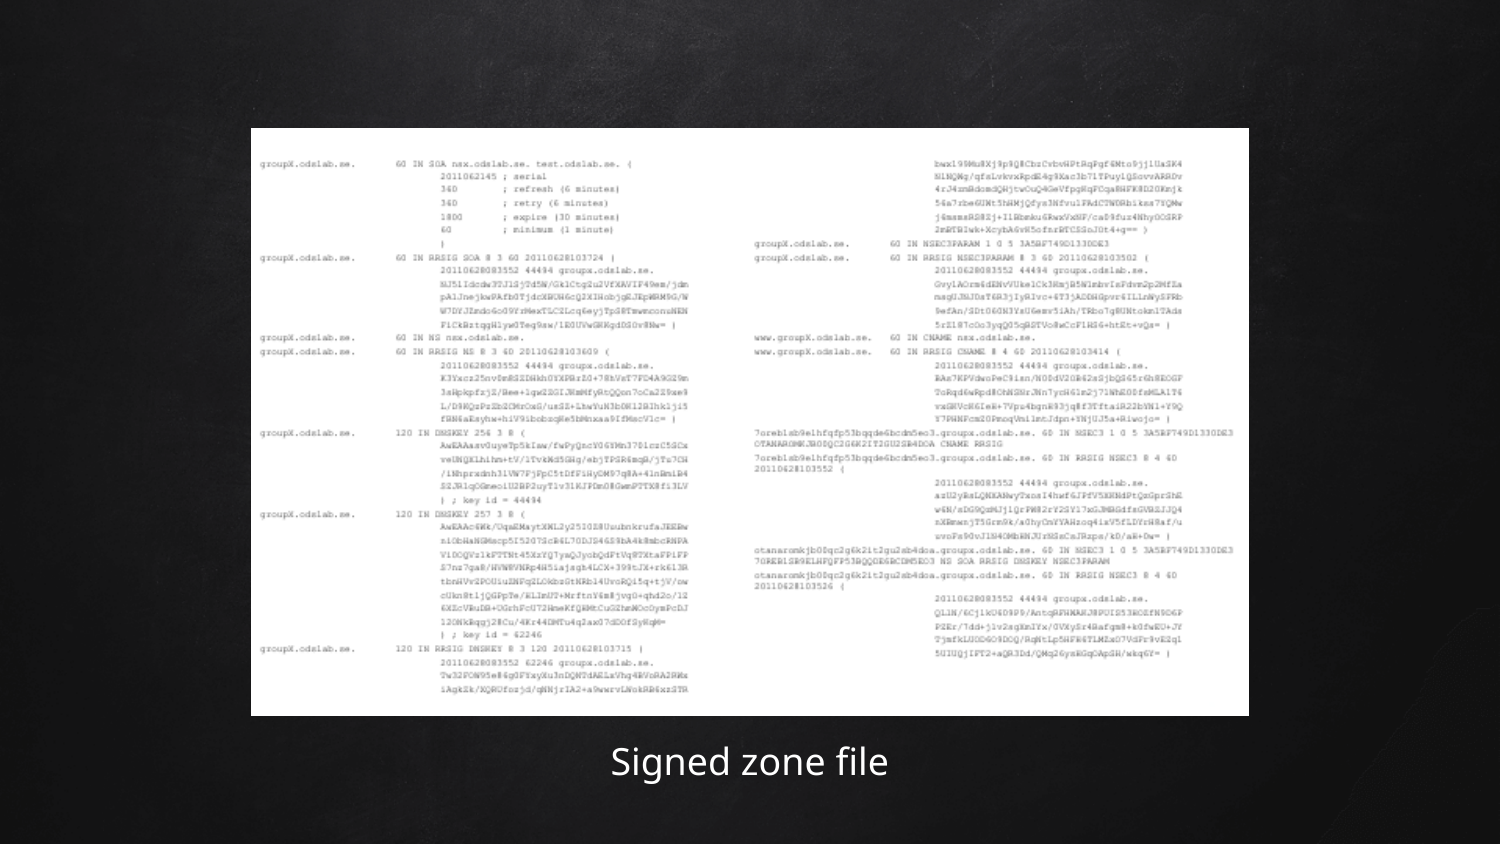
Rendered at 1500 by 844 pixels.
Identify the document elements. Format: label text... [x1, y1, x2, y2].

picture [0, 0, 1500, 844]
list Signed zone file [75, 722, 1425, 808]
